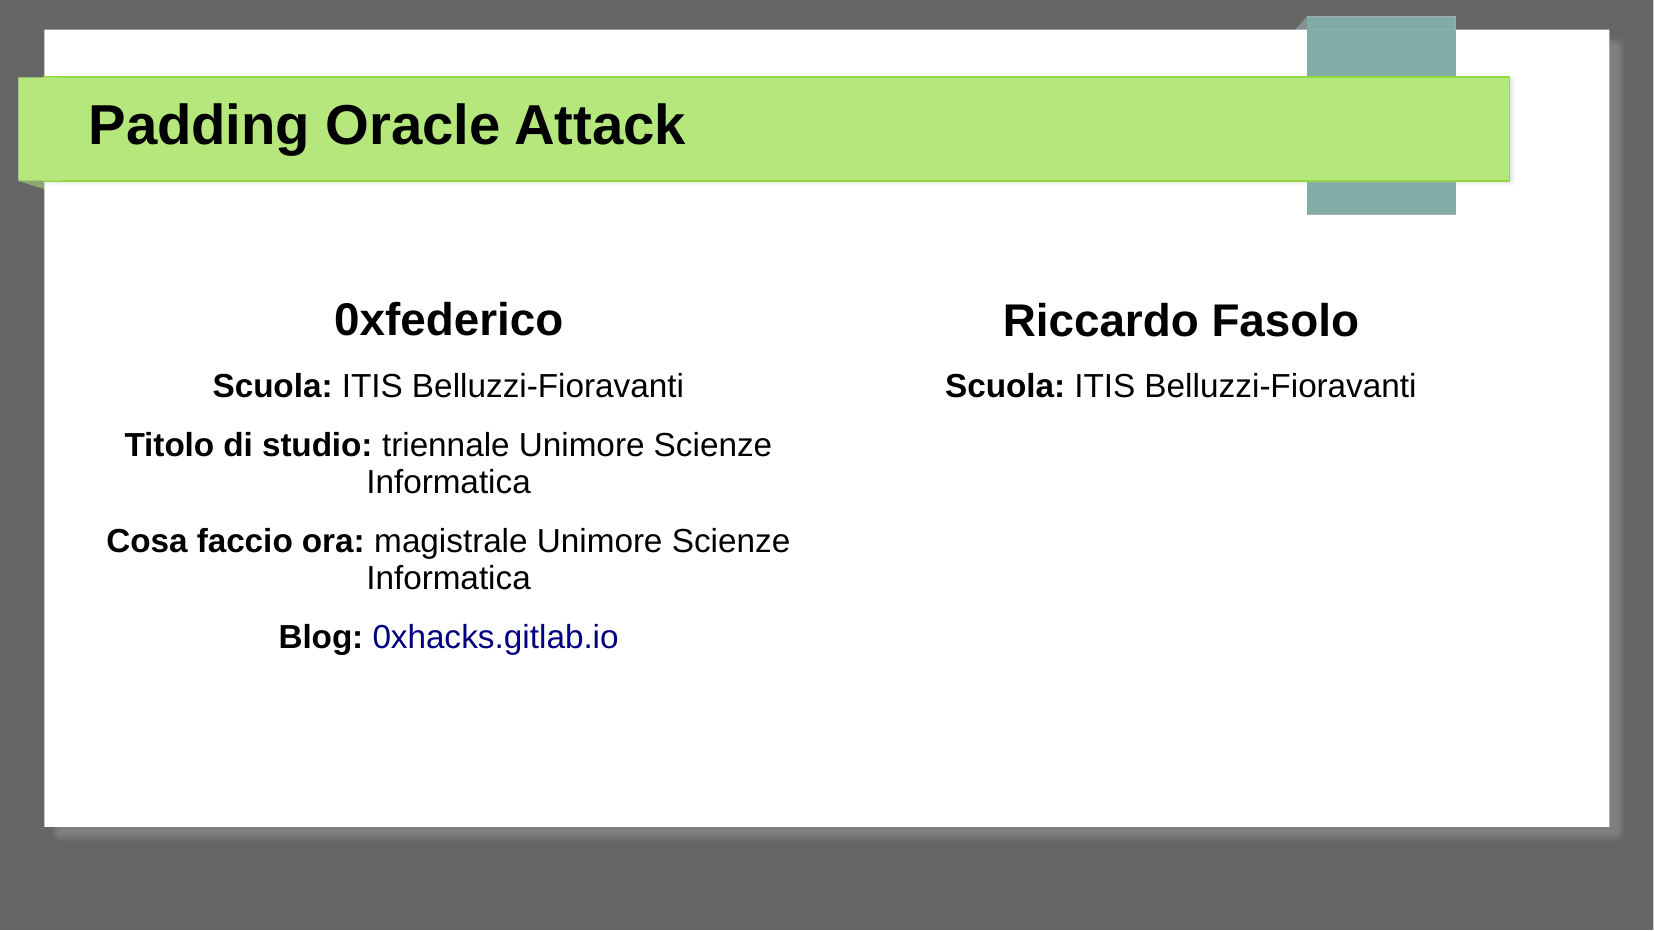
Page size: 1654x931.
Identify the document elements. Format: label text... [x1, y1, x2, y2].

list Riccardo Fasolo Scuola: ITIS Belluzzi-Fioravanti [820, 294, 1542, 694]
list 0xfederico Scuola: ITIS Belluzzi-Fioravanti Titolo di studio: triennale Unimore Scienze Informatica Cosa faccio ora: magistrale Unimore Scienze Informatica Blog: 0xhacks.gitlab.io [88, 294, 809, 694]
title Padding Oracle Attack [88, 73, 1506, 178]
